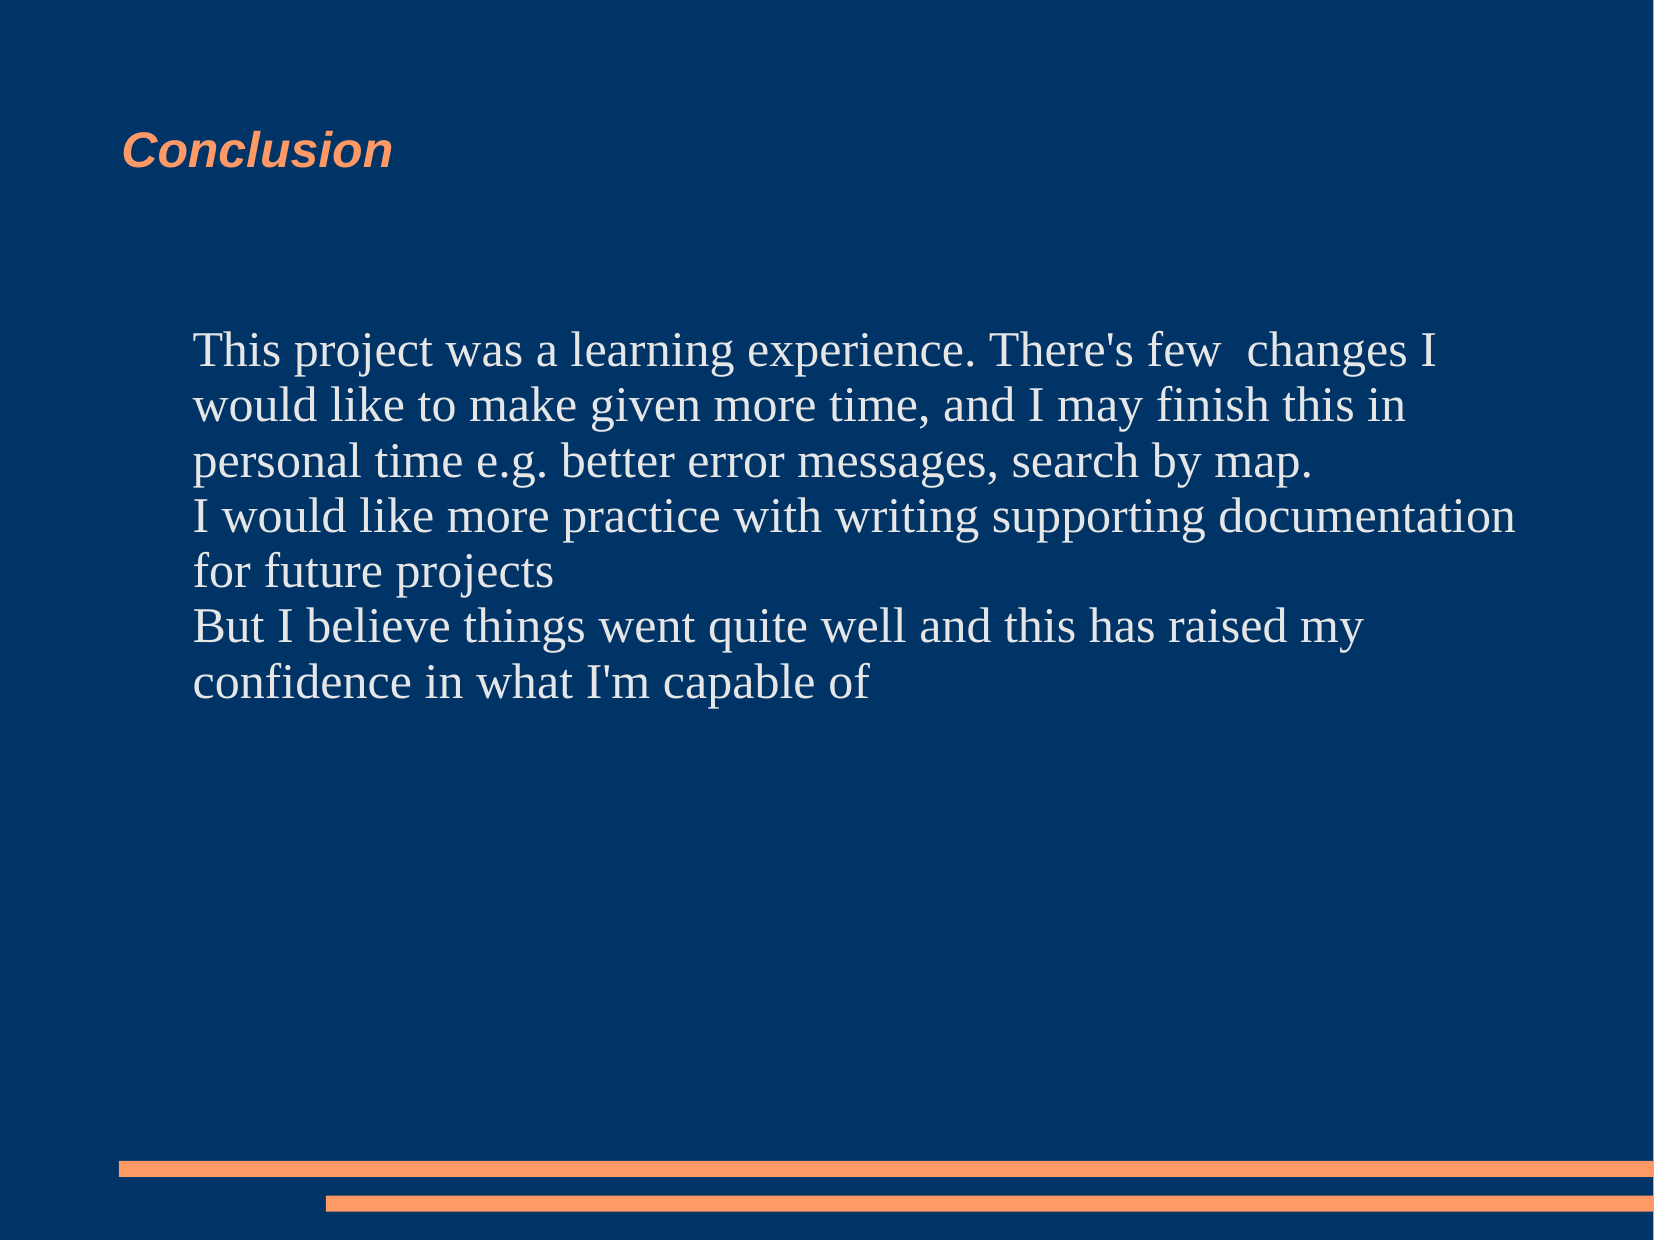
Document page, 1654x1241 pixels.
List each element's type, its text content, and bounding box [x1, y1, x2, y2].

title Conclusion [121, 46, 1534, 254]
list This project was a learning experience. There's few changes I would like to make given more time, and I may finish this in personal time e.g. better error messages, search by map. I would like more practice with writing supporting documentation for future projects But I believe things went quite well and this has raised my confidence in what I'm capable of [121, 322, 1561, 1132]
